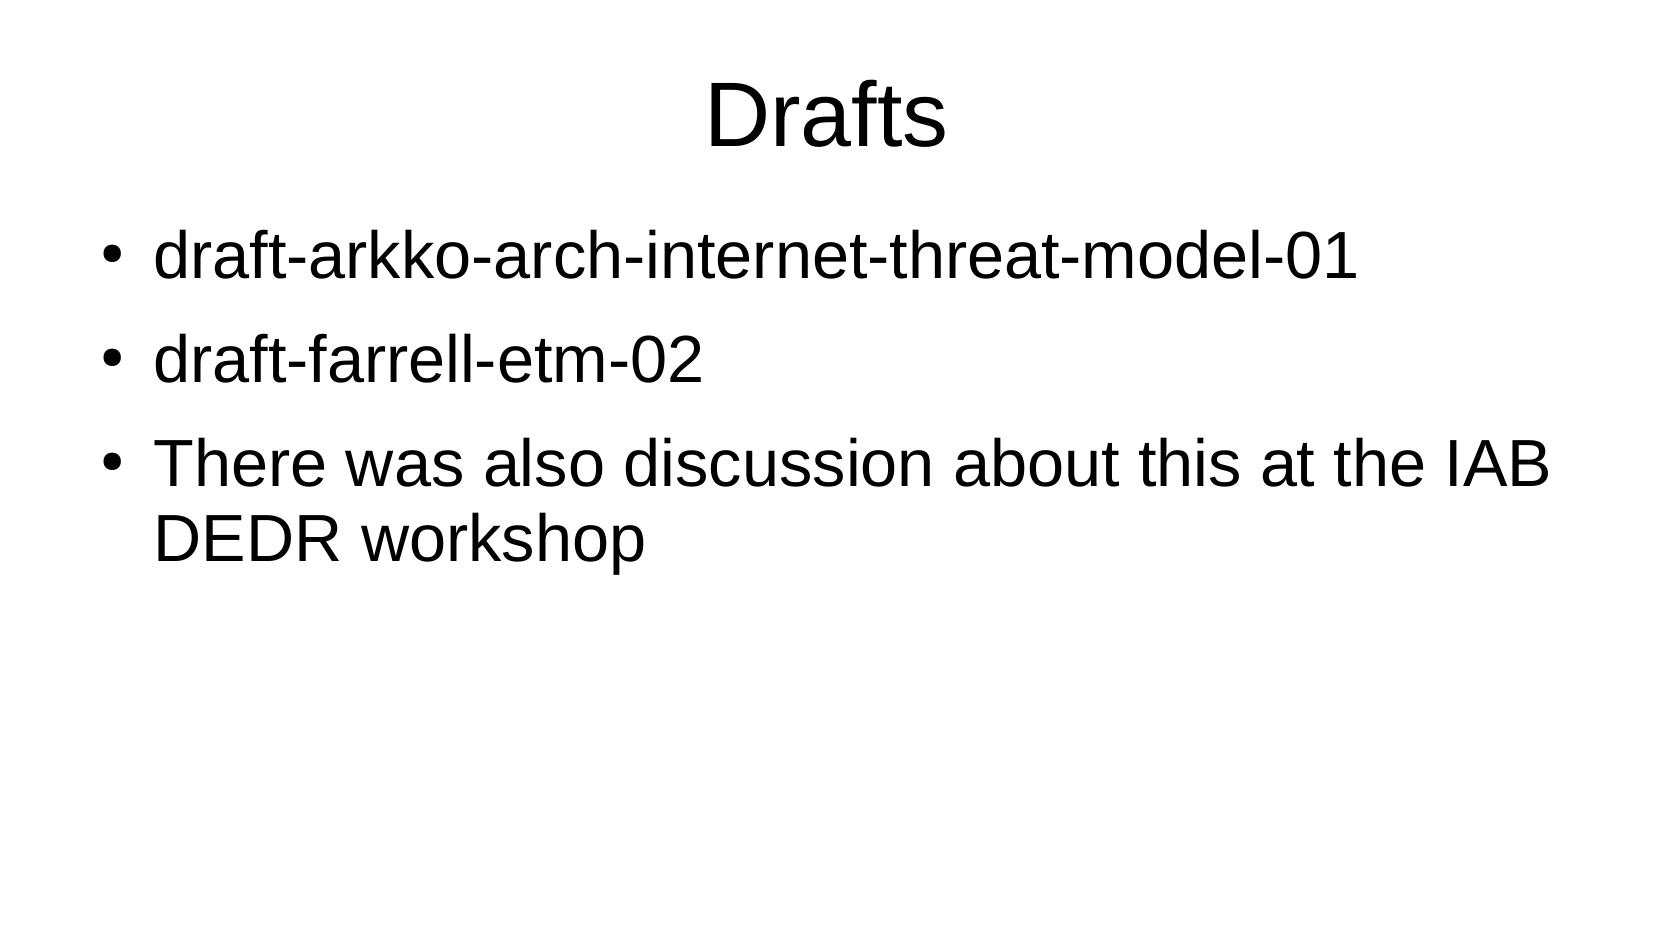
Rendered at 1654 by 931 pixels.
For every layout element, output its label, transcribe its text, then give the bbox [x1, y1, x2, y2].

title Drafts [82, 37, 1571, 193]
list draft-arkko-arch-internet-threat-model-01 draft-farrell-etm-02 There was also discussion about this at the IAB DEDR workshop [82, 217, 1571, 758]
